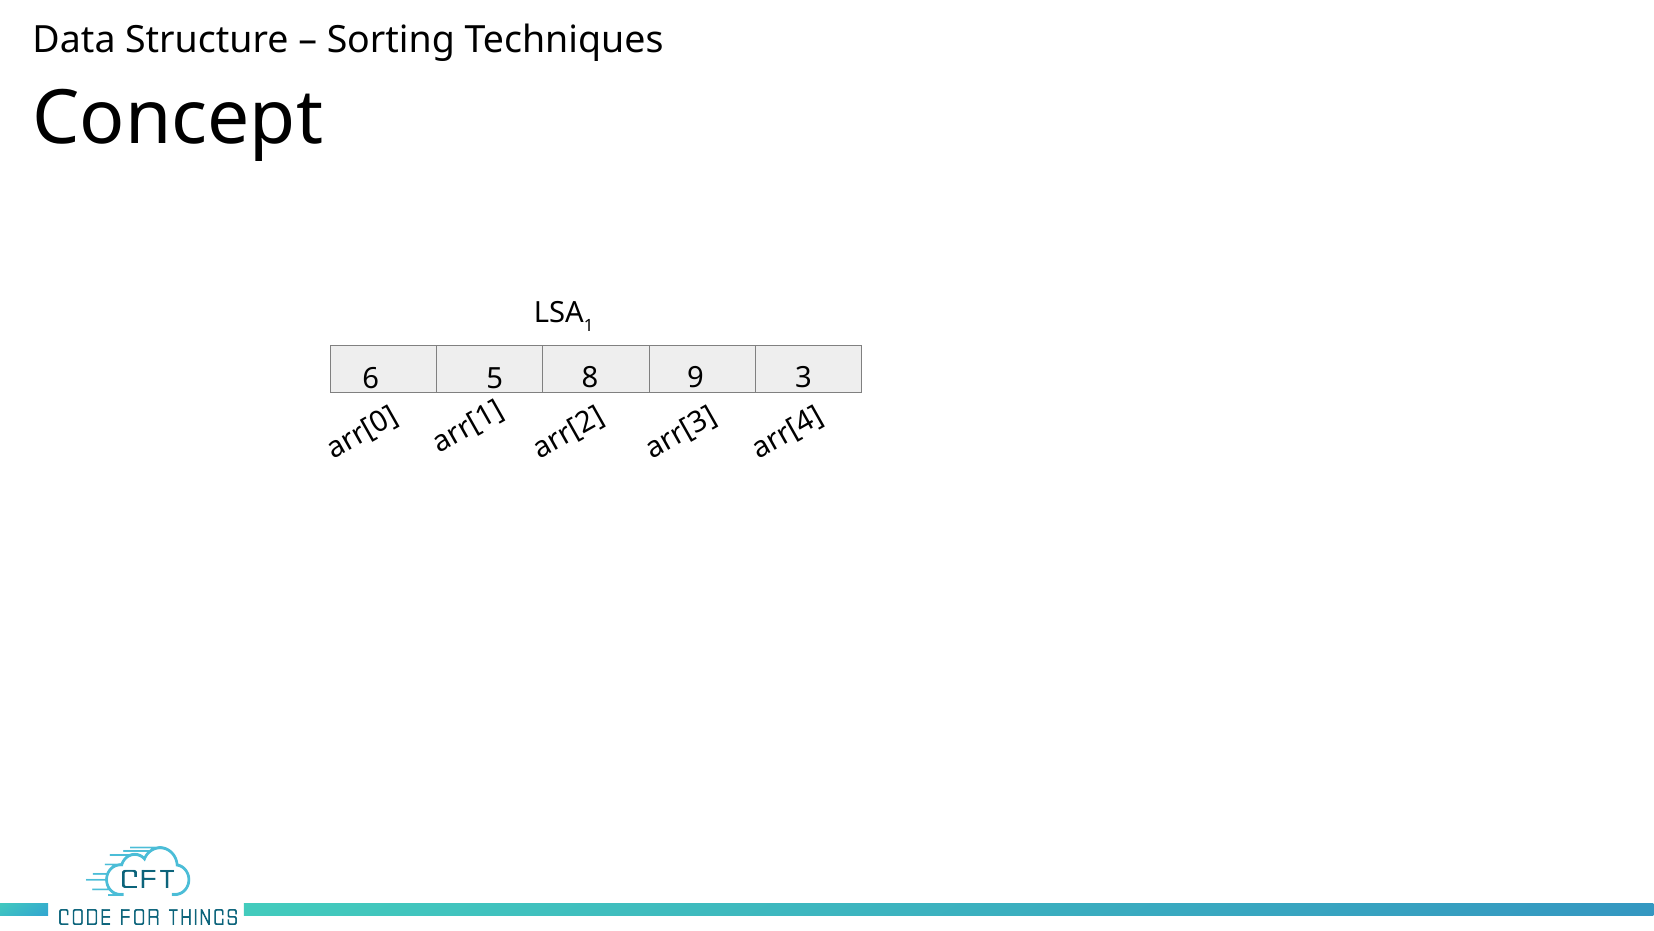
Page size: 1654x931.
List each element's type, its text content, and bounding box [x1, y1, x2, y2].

text_box arr[0] [301, 393, 426, 476]
text_box 6 [347, 350, 396, 400]
text_box arr[1] [407, 388, 534, 470]
text_box 9 [672, 348, 739, 398]
text_box LSA1 [519, 283, 615, 340]
text_box 5 [471, 350, 520, 400]
picture [59, 846, 237, 925]
text_box 8 [566, 348, 634, 398]
text_box [330, 345, 862, 393]
text_box arr[4] [726, 398, 858, 485]
text_box 3 [772, 348, 845, 398]
title Data Structure – Sorting Techniques Concept [32, 12, 1184, 166]
text_box arr[3] [620, 398, 747, 476]
text_box arr[2] [507, 398, 630, 476]
